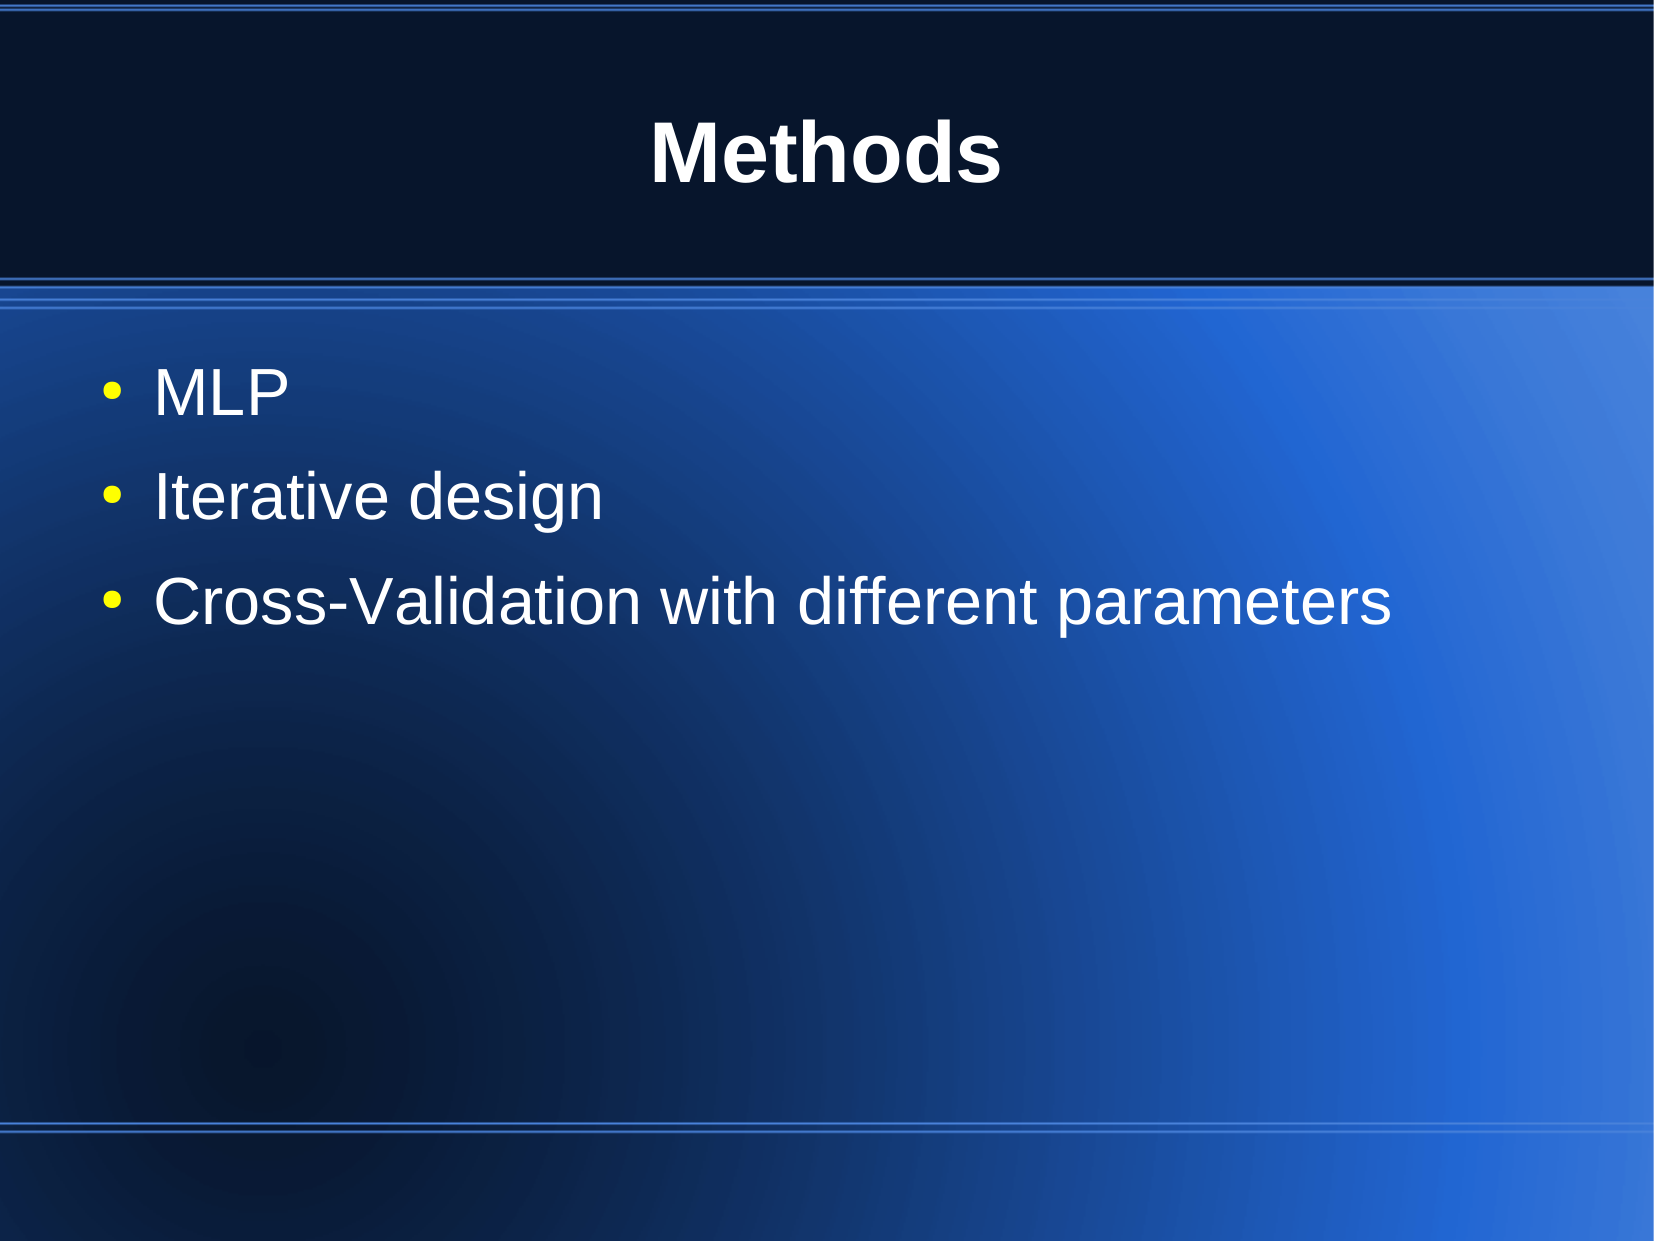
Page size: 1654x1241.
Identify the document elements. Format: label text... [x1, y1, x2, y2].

picture [0, 0, 1654, 1241]
list MLP Iterative design Cross-Validation with different parameters [82, 355, 1571, 1058]
title Methods [82, 49, 1571, 257]
